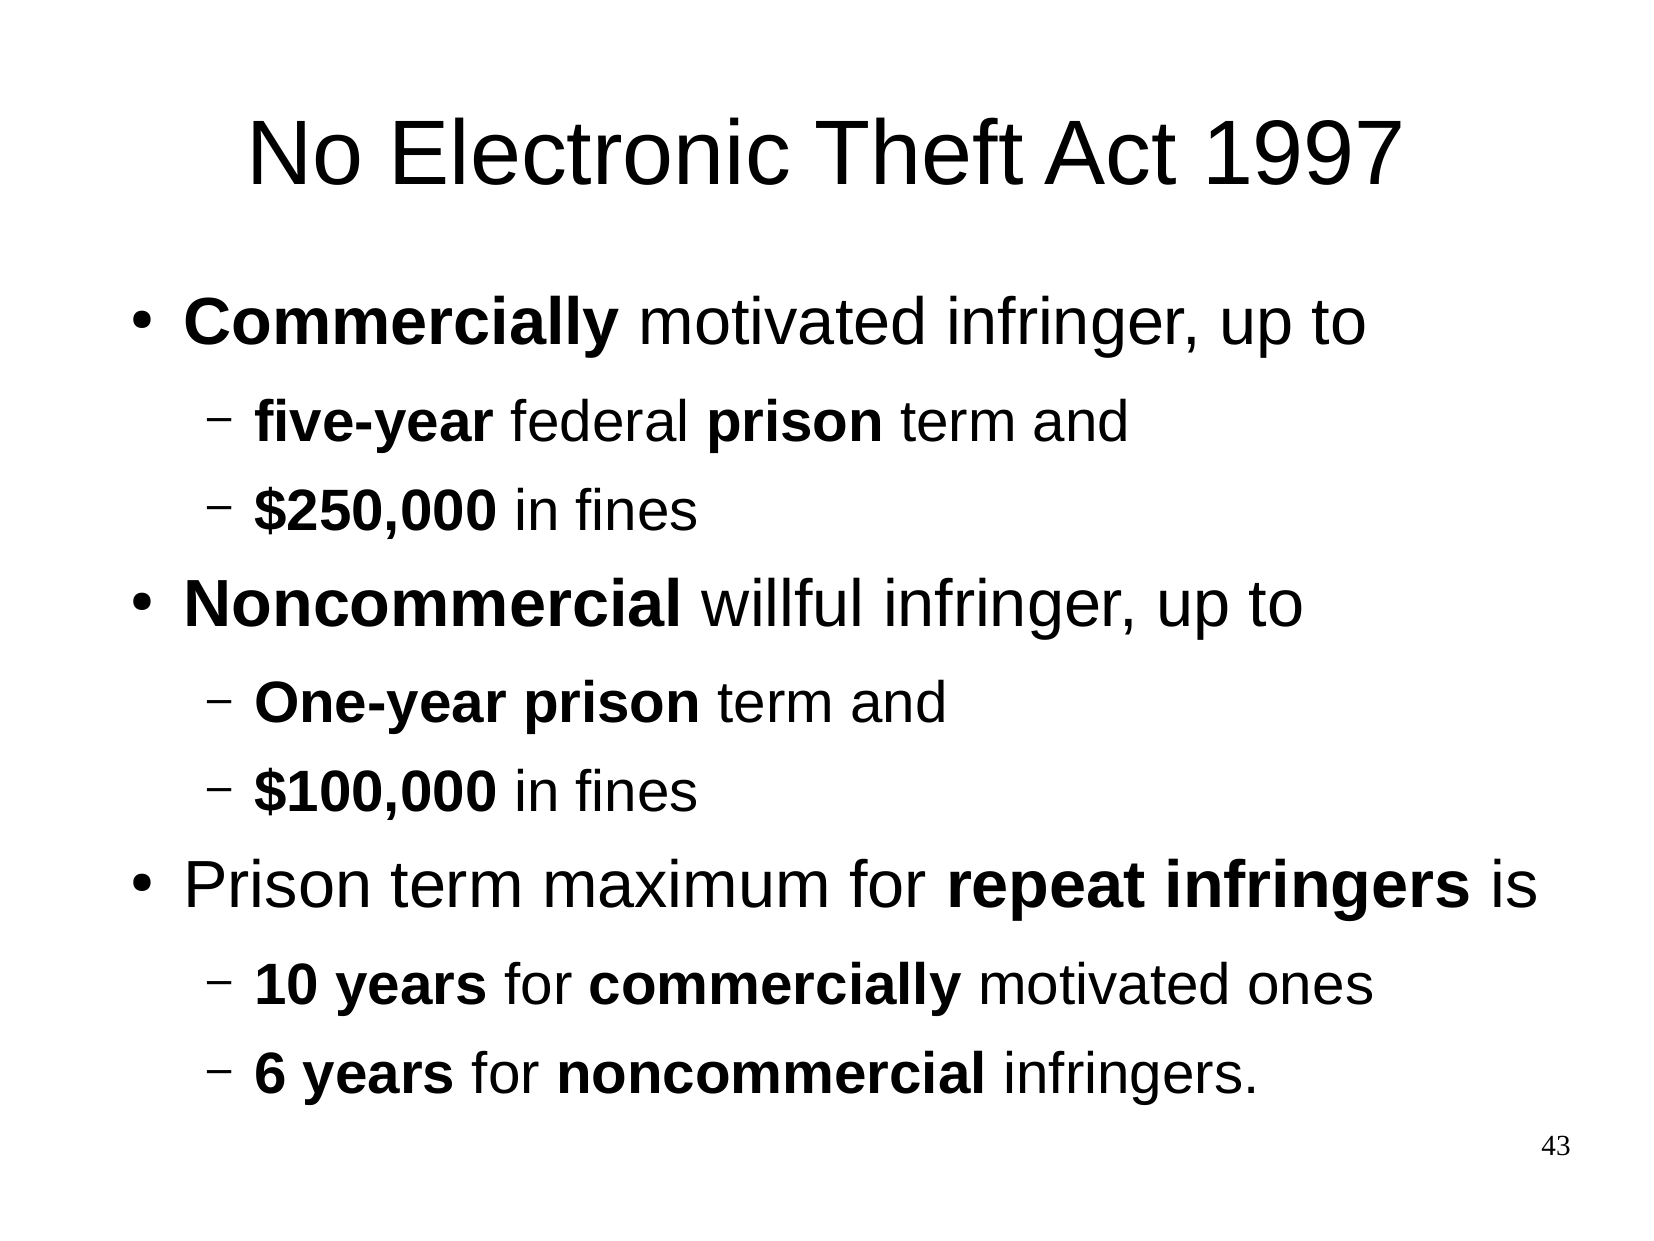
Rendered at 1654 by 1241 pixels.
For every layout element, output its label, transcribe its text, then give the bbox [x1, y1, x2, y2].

title No Electronic Theft Act 1997 [82, 49, 1571, 257]
list Commercially motivated infringer, up to five-year federal prison term and $250,000 in fines Noncommercial willful infringer, up to One-year prison term and $100,000 in fines Prison term maximum for repeat infringers is 10 years for commercially motivated ones 6 years for noncommercial infringers. [112, 284, 1576, 1171]
